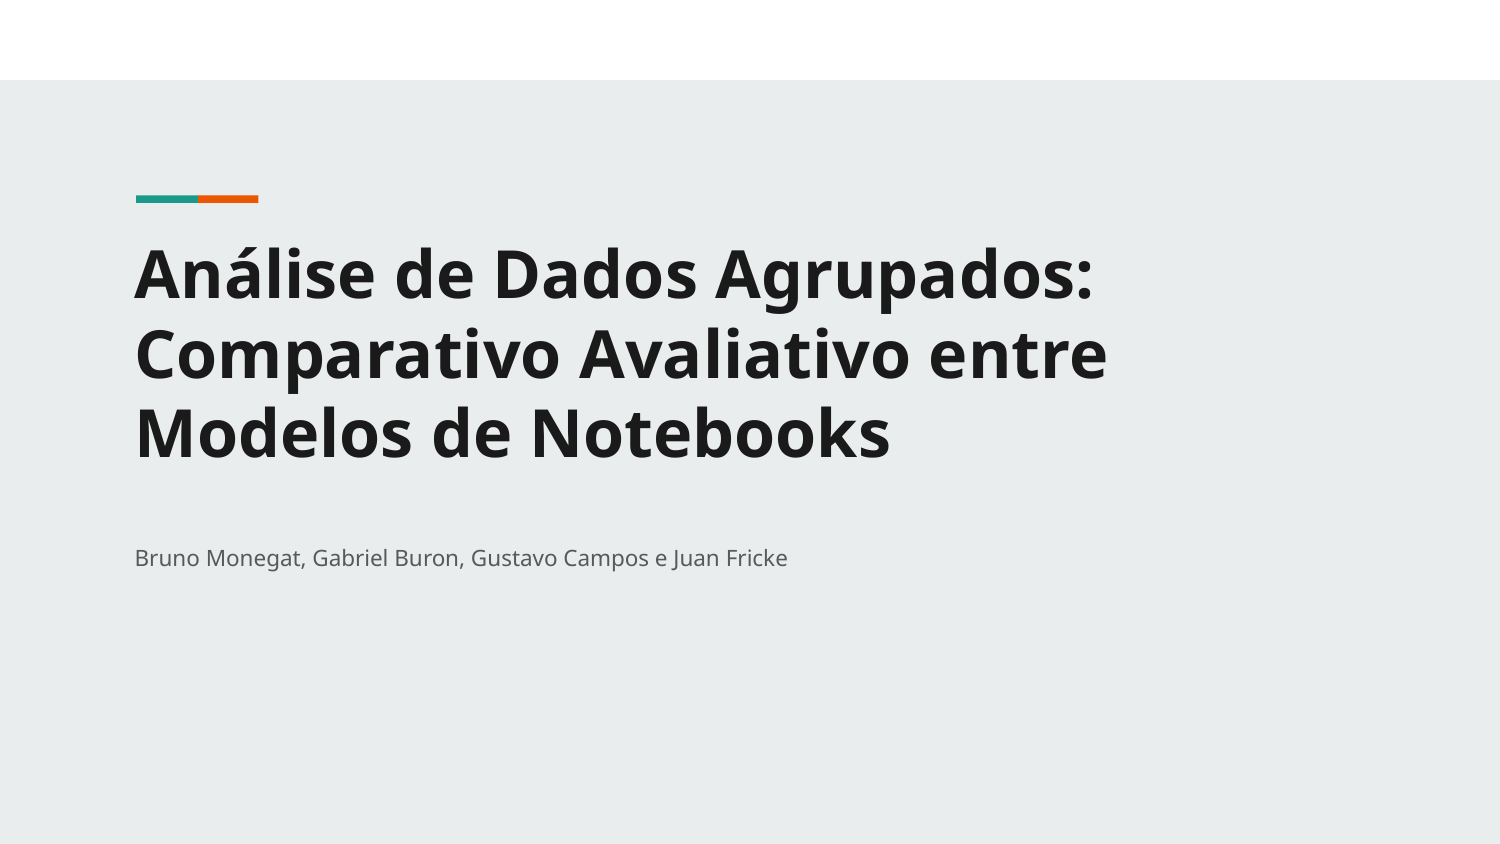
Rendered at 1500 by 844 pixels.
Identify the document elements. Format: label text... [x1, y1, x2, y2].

title Análise de Dados Agrupados: Comparativo Avaliativo entre Modelos de Notebooks [119, 216, 1381, 490]
subtitle Bruno Monegat, Gabriel Buron, Gustavo Campos e Juan Fricke [119, 534, 1381, 623]
